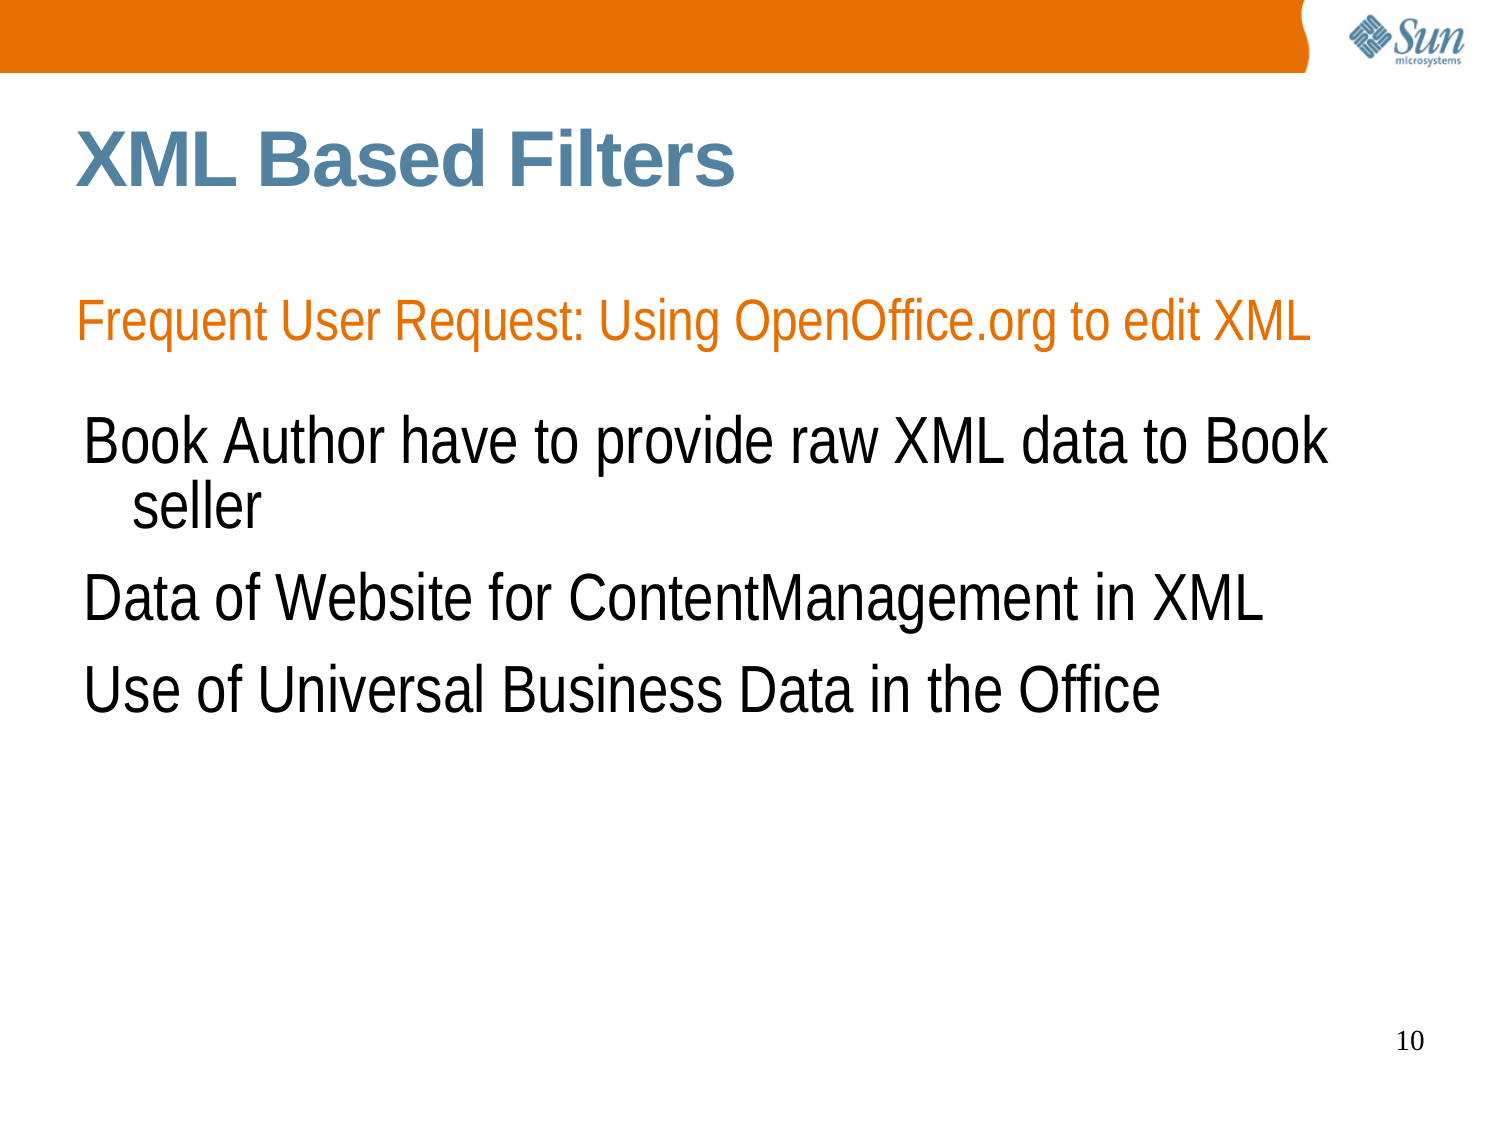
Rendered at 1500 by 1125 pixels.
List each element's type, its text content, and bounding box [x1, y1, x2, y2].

title XML Based Filters [75, 123, 1437, 227]
list Book Author have to provide raw XML data to Book seller Data of Website for ContentManagement in XML Use of Universal Business Data in the Office [64, 411, 1401, 1125]
picture [0, 0, 1500, 73]
text_box Frequent User Request: Using OpenOffice.org to edit XML [76, 295, 1344, 364]
